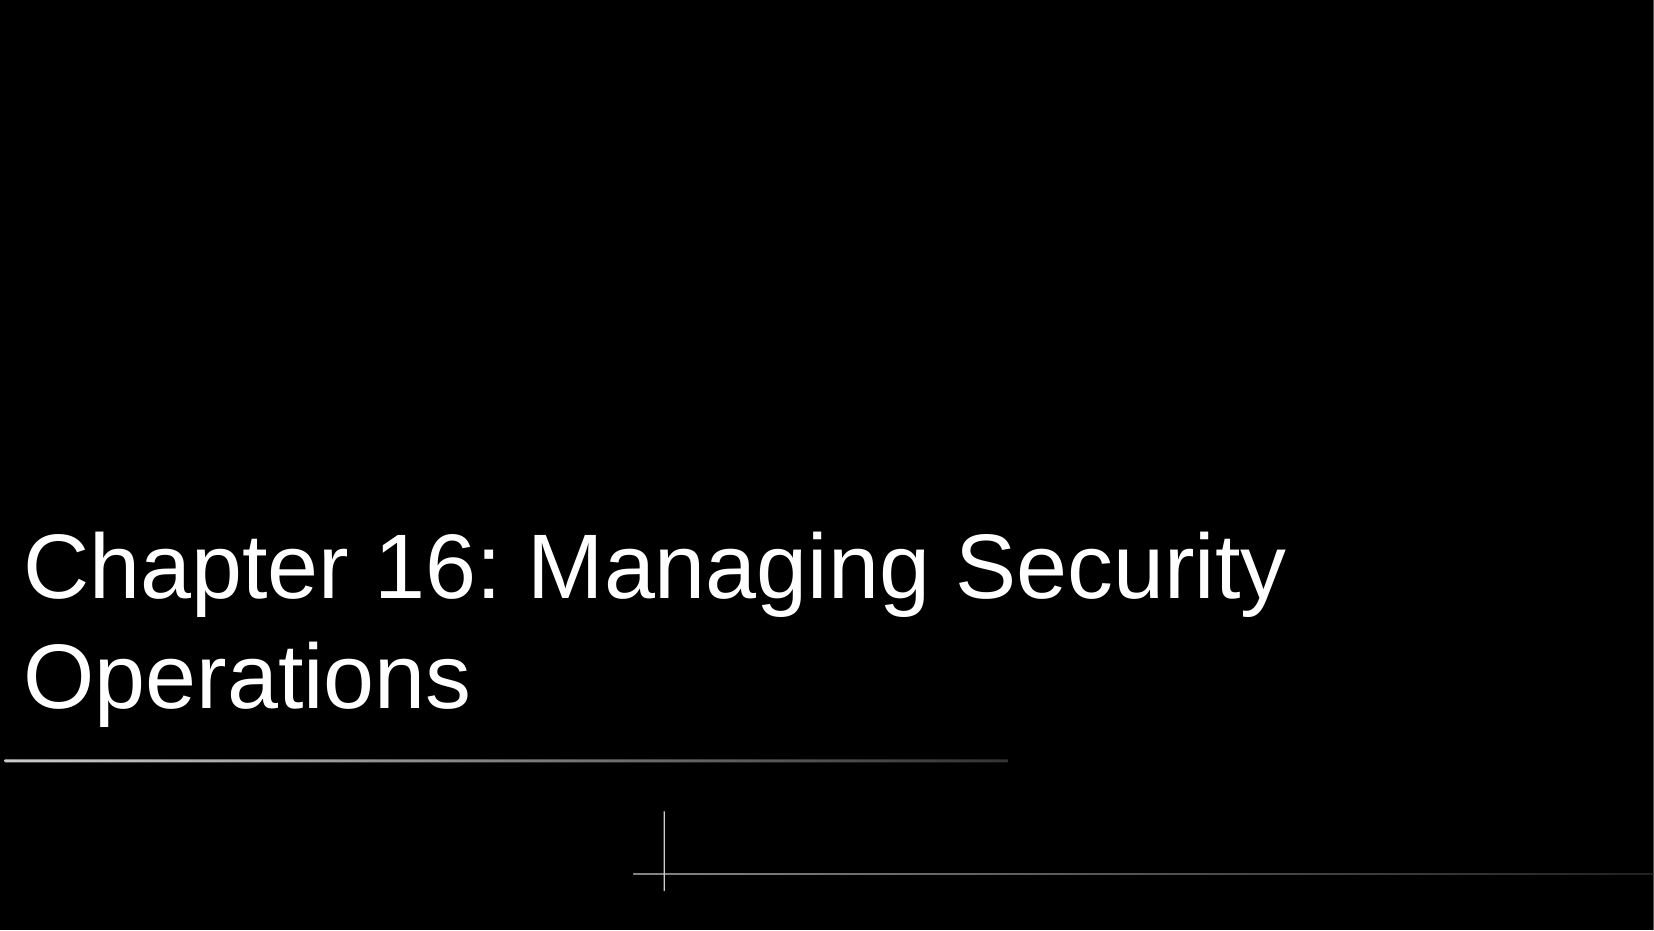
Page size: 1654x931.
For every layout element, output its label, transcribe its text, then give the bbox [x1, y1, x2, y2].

title Chapter 16: Managing Security Operations [23, 505, 1501, 728]
